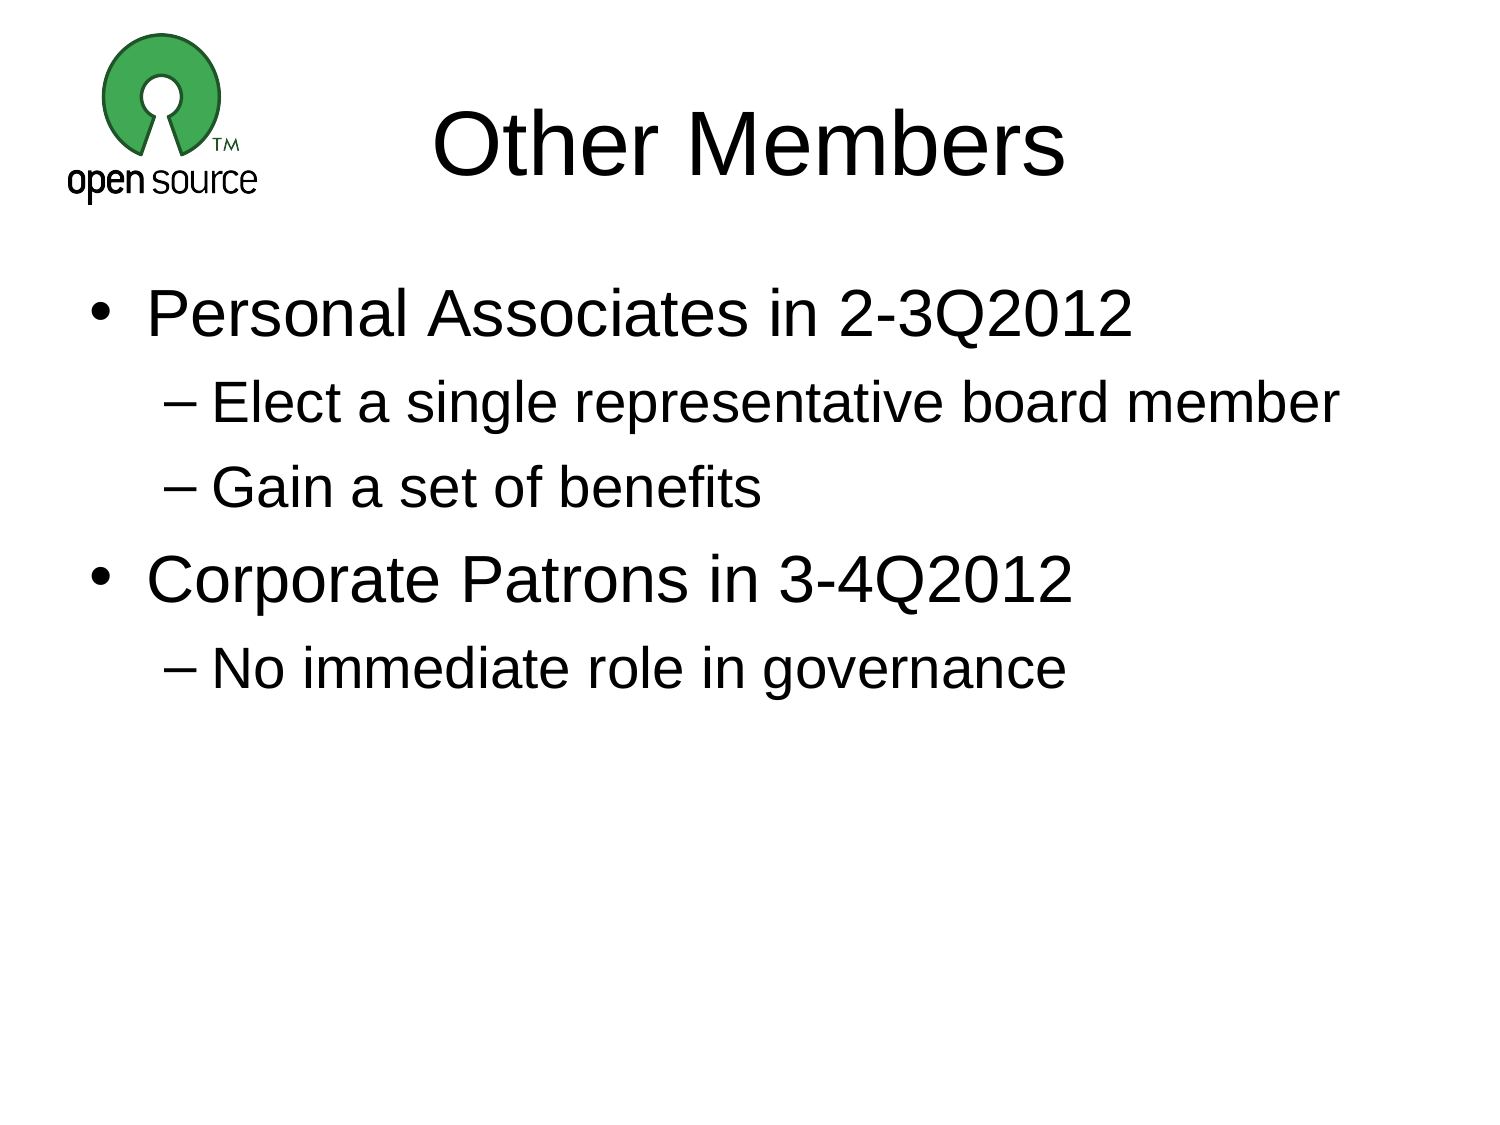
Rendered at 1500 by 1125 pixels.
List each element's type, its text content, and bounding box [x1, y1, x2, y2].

picture [68, 33, 257, 205]
title Other Members [75, 45, 1426, 233]
list Personal Associates in 2-3Q2012 Elect a single representative board member Gain a set of benefits Corporate Patrons in 3-4Q2012 No immediate role in governance [75, 262, 1426, 1005]
